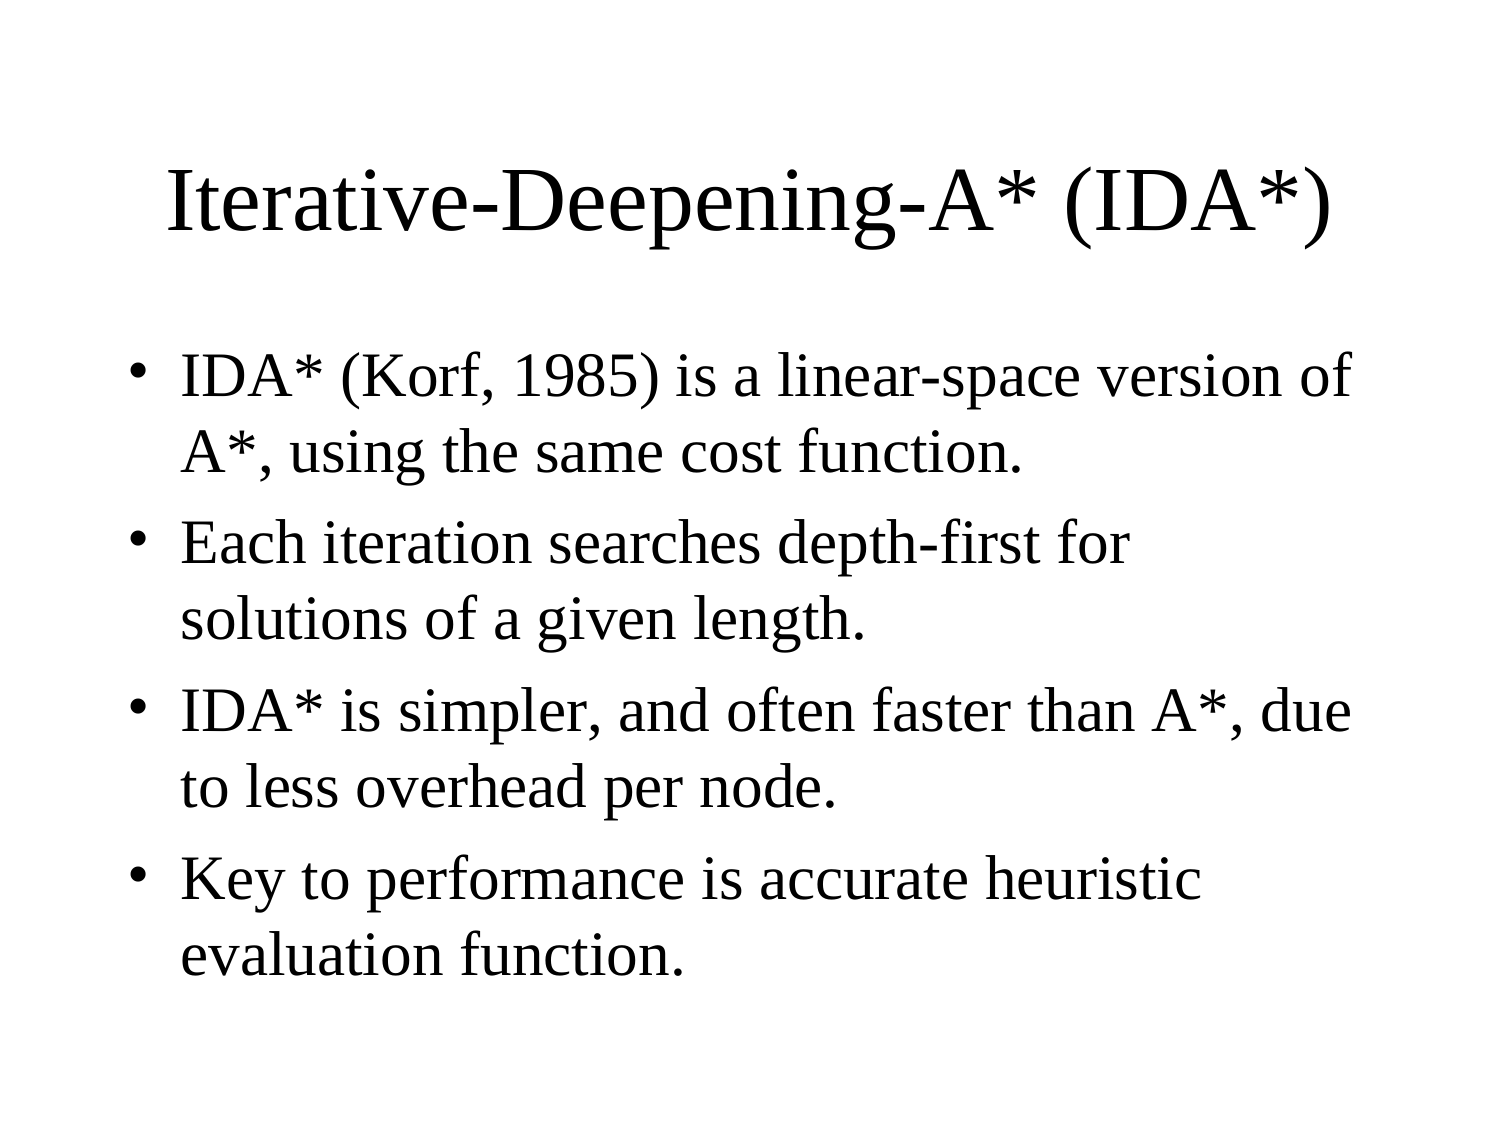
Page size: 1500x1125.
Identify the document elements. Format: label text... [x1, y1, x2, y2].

list IDA* (Korf, 1985) is a linear-space version of A*, using the same cost function. Each iteration searches depth-first for solutions of a given length. IDA* is simpler, and often faster than A*, due to less overhead per node. Key to performance is accurate heuristic evaluation function. [112, 324, 1388, 1000]
title Iterative-Deepening-A* (IDA*) [112, 99, 1388, 288]
